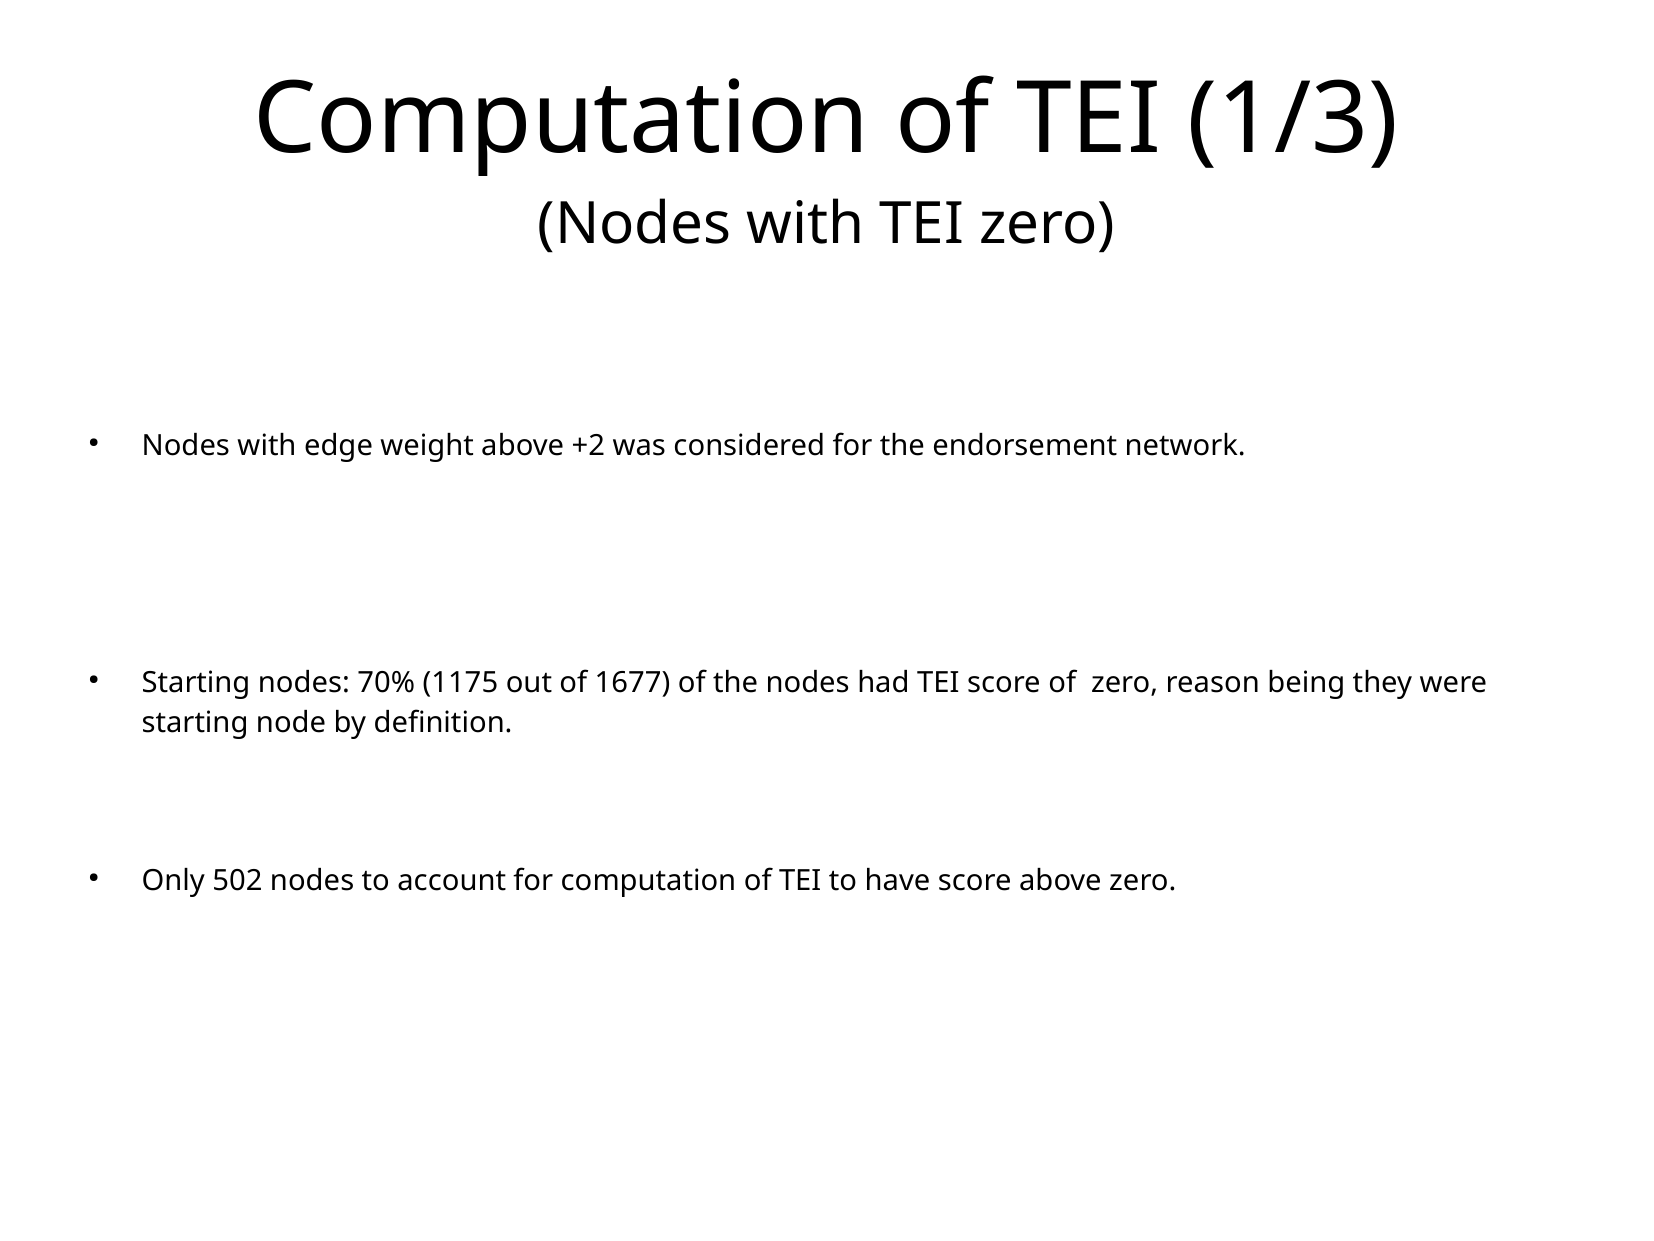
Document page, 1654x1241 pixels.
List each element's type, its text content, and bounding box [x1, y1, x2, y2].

list Nodes with edge weight above +2 was considered for the endorsement network. Starting nodes: 70% (1175 out of 1677) of the nodes had TEI score of zero, reason being they were starting node by definition. Only 502 nodes to account for computation of TEI to have score above zero. [70, 344, 1559, 1064]
title Computation of TEI (1/3) (Nodes with TEI zero) [82, 45, 1571, 261]
